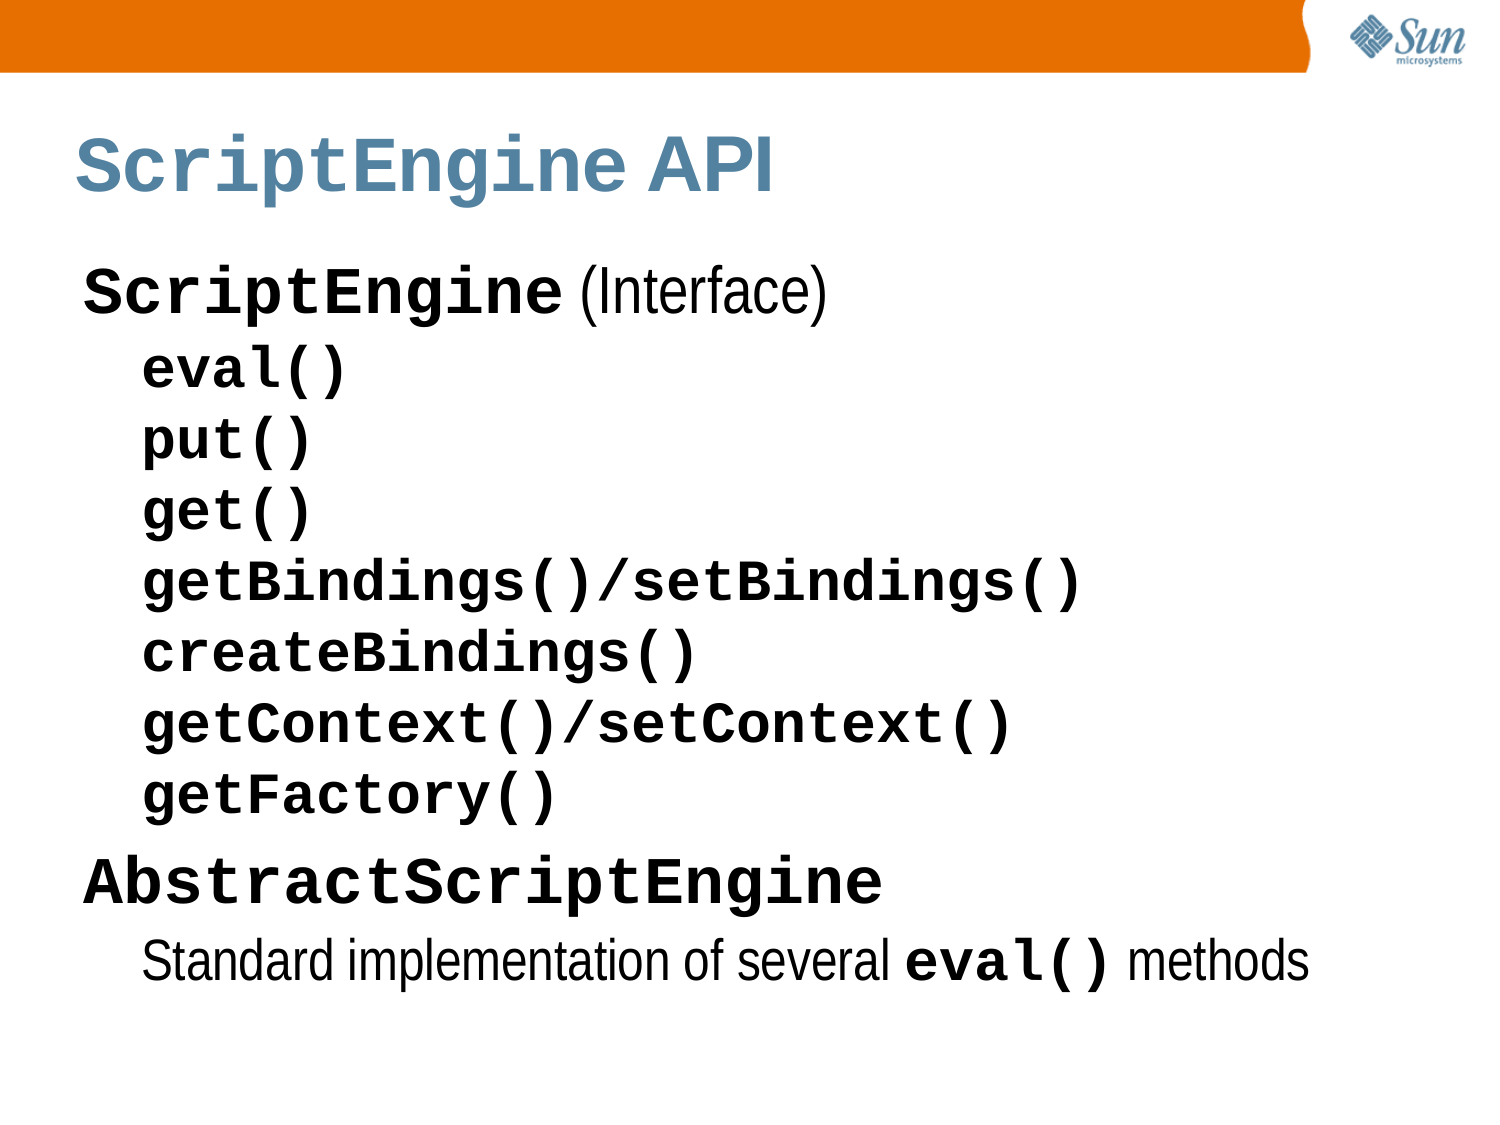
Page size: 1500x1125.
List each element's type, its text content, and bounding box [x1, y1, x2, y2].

list ScriptEngine (Interface) eval() put() get() getBindings()/setBindings() createBindings() getContext()/setContext() getFactory() AbstractScriptEngine Standard implementation of several eval() methods [64, 257, 1402, 1017]
title ScriptEngine API [75, 122, 1438, 228]
picture [0, 0, 1500, 75]
